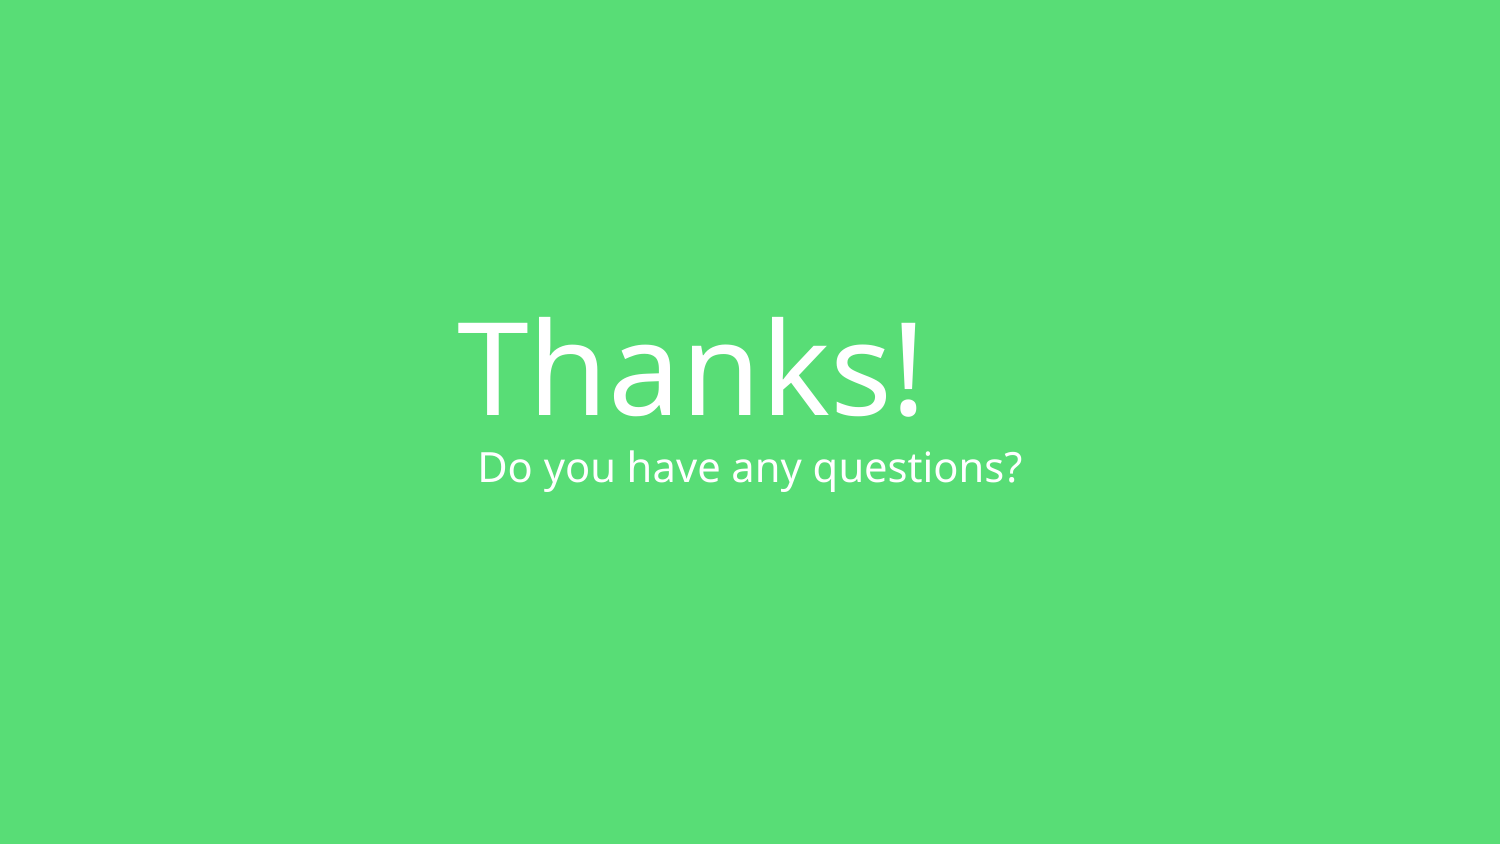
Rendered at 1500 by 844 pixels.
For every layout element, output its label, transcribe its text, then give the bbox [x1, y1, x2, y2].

text_box Do you have any questions? [435, 426, 1065, 557]
text_box Thanks! [442, 271, 1058, 426]
